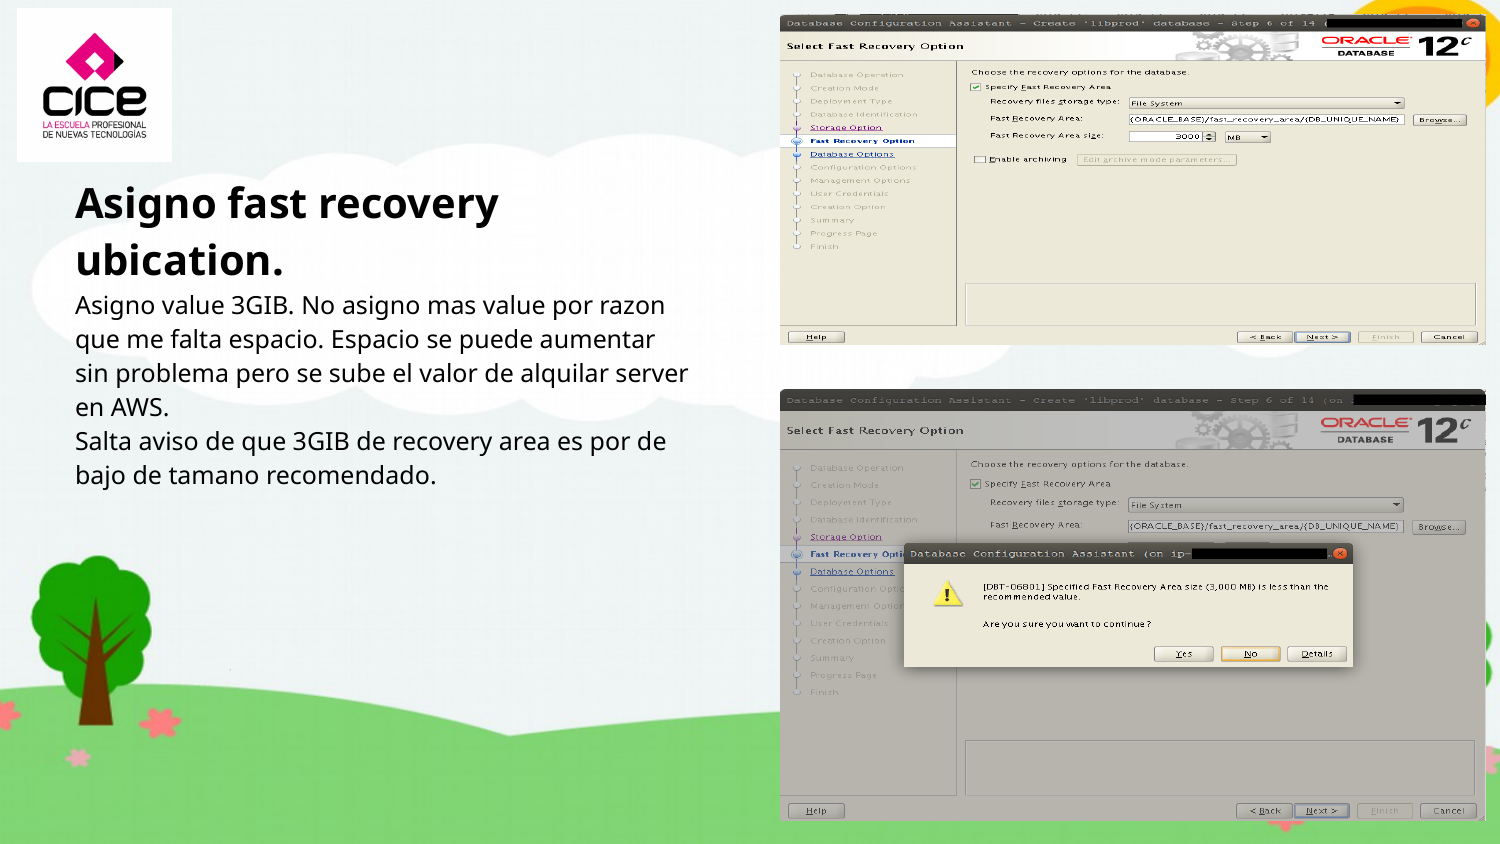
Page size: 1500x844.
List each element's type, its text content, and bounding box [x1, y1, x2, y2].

picture [0, 0, 1500, 844]
title Asigno fast recovery ubication. Asigno value 3GIB. No asigno mas value por razon que me falta espacio. Espacio se puede aumentar sin problema pero se sube el valor de alquilar server en AWS. Salta aviso de que 3GIB de recovery area es por de bajo de tamano recomendado. [75, 227, 691, 439]
